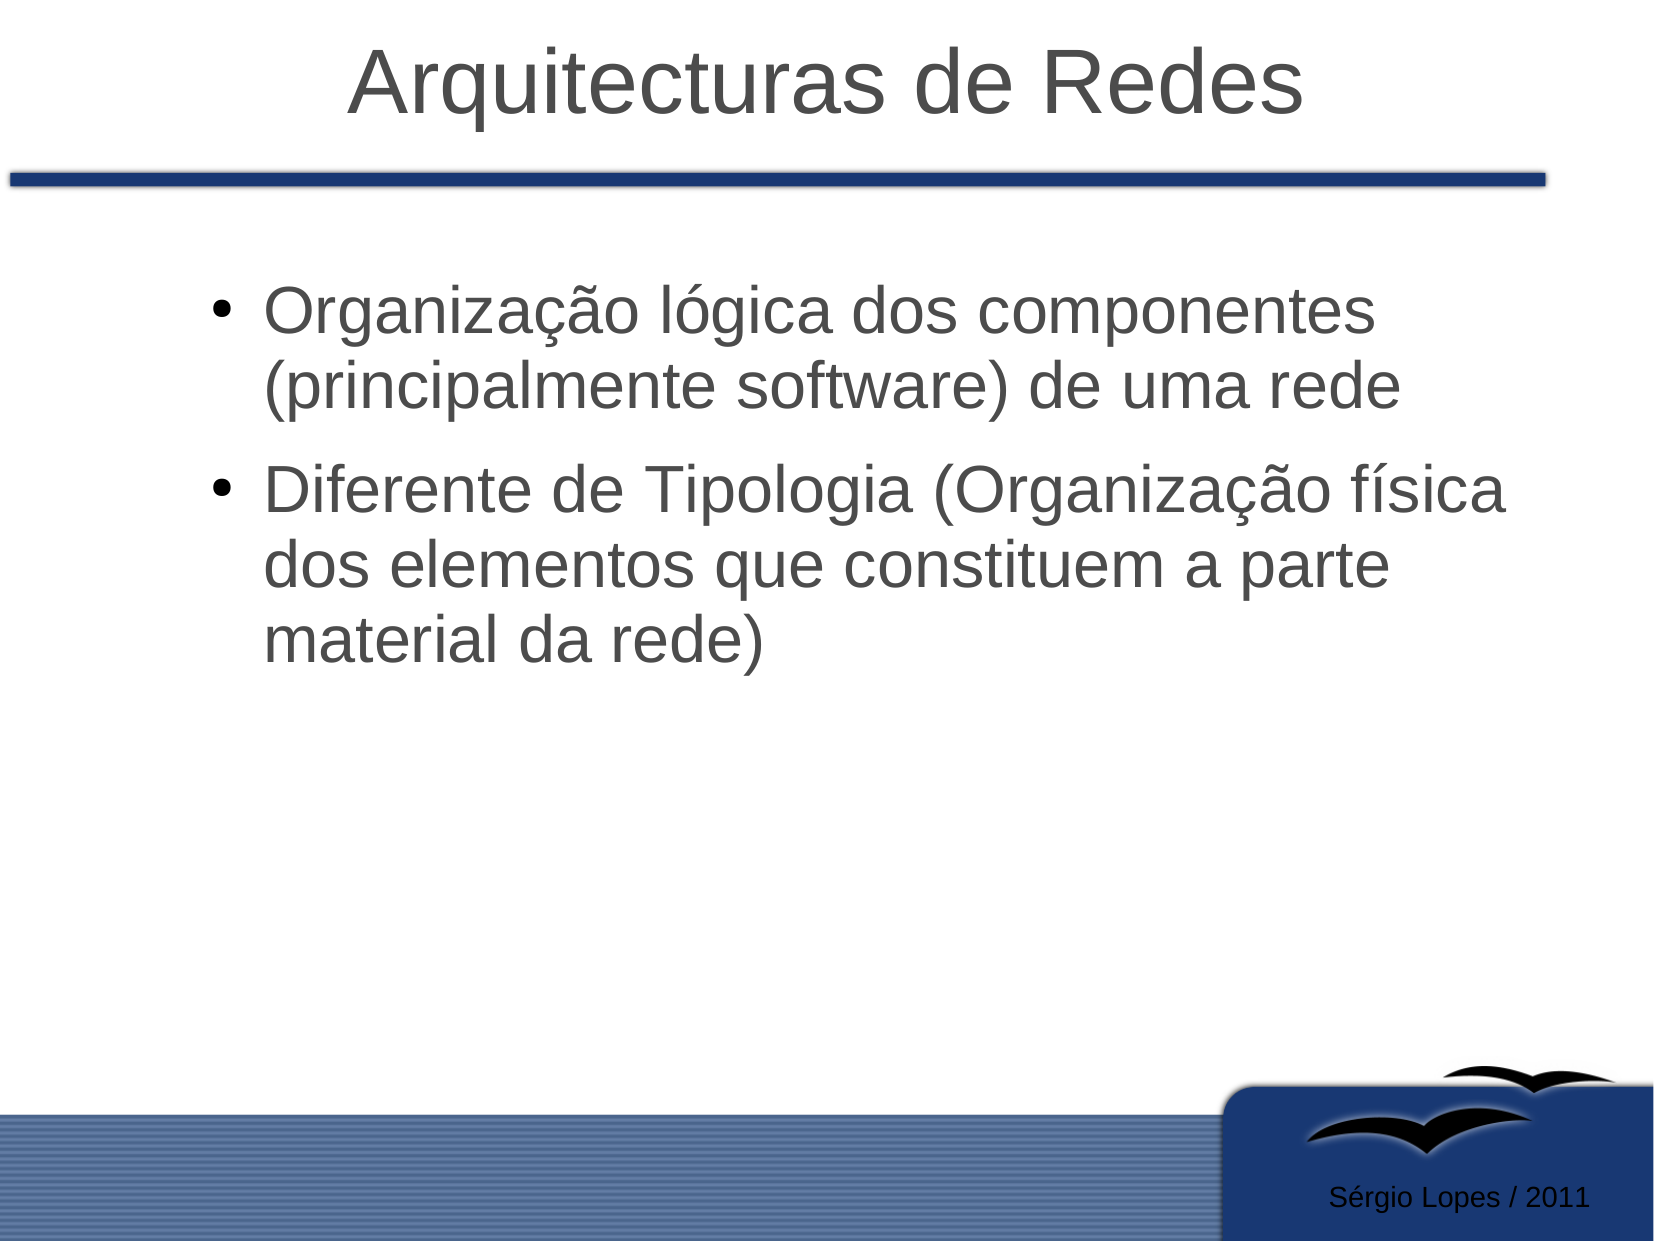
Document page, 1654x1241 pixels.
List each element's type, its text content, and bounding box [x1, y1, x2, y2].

text_box Sérgio Lopes / 2011 [1328, 1181, 1588, 1214]
list Organização lógica dos componentes (principalmente software) de uma rede Diferente de Tipologia (Organização física dos elementos que constituem a parte material da rede) [121, 273, 1534, 1056]
picture [0, 0, 1654, 1241]
title Arquitecturas de Redes [121, 0, 1534, 164]
